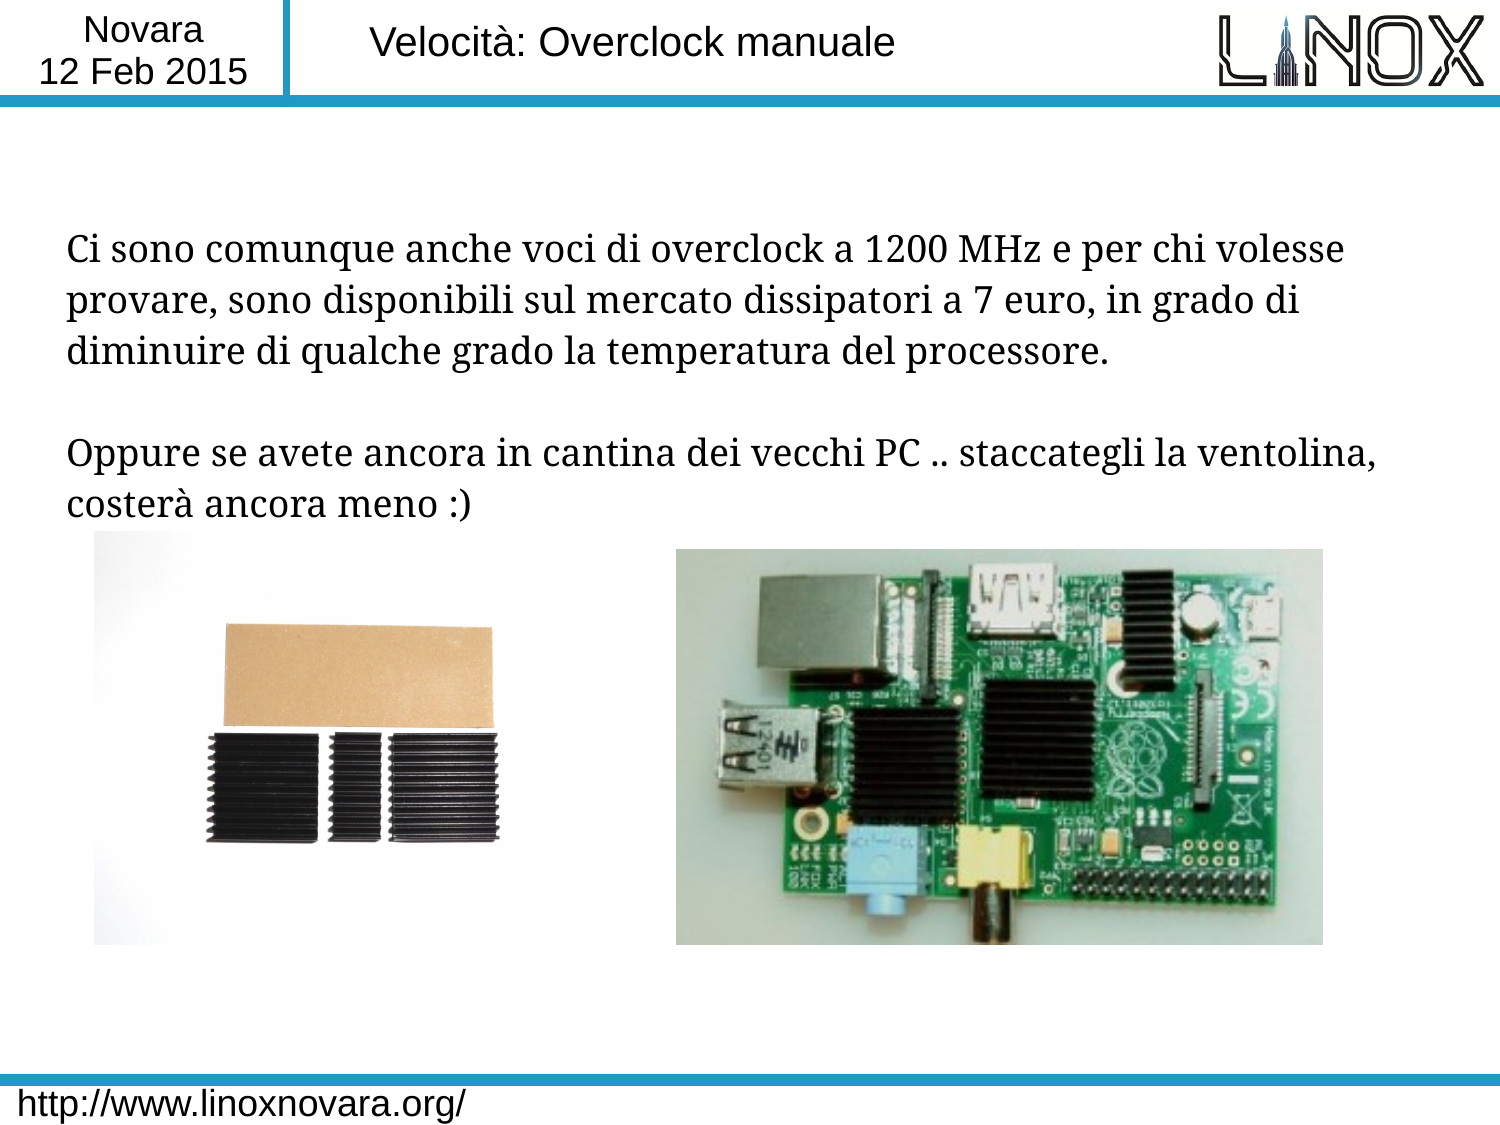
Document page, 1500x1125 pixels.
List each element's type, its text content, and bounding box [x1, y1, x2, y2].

text_box Ci sono comunque anche voci di overclock a 1200 MHz e per chi volesse provare, sono disponibili sul mercato dissipatori a 7 euro, in grado di diminuire di qualche grado la temperatura del processore. Oppure se avete ancora in cantina dei vecchi PC .. staccategli la ventolina, costerà ancora meno :) [51, 214, 1441, 1047]
list Velocità: Overclock manuale [354, 11, 1380, 87]
picture [94, 531, 638, 945]
picture [676, 549, 1323, 945]
picture [0, 0, 1500, 107]
picture [0, 1074, 1500, 1086]
